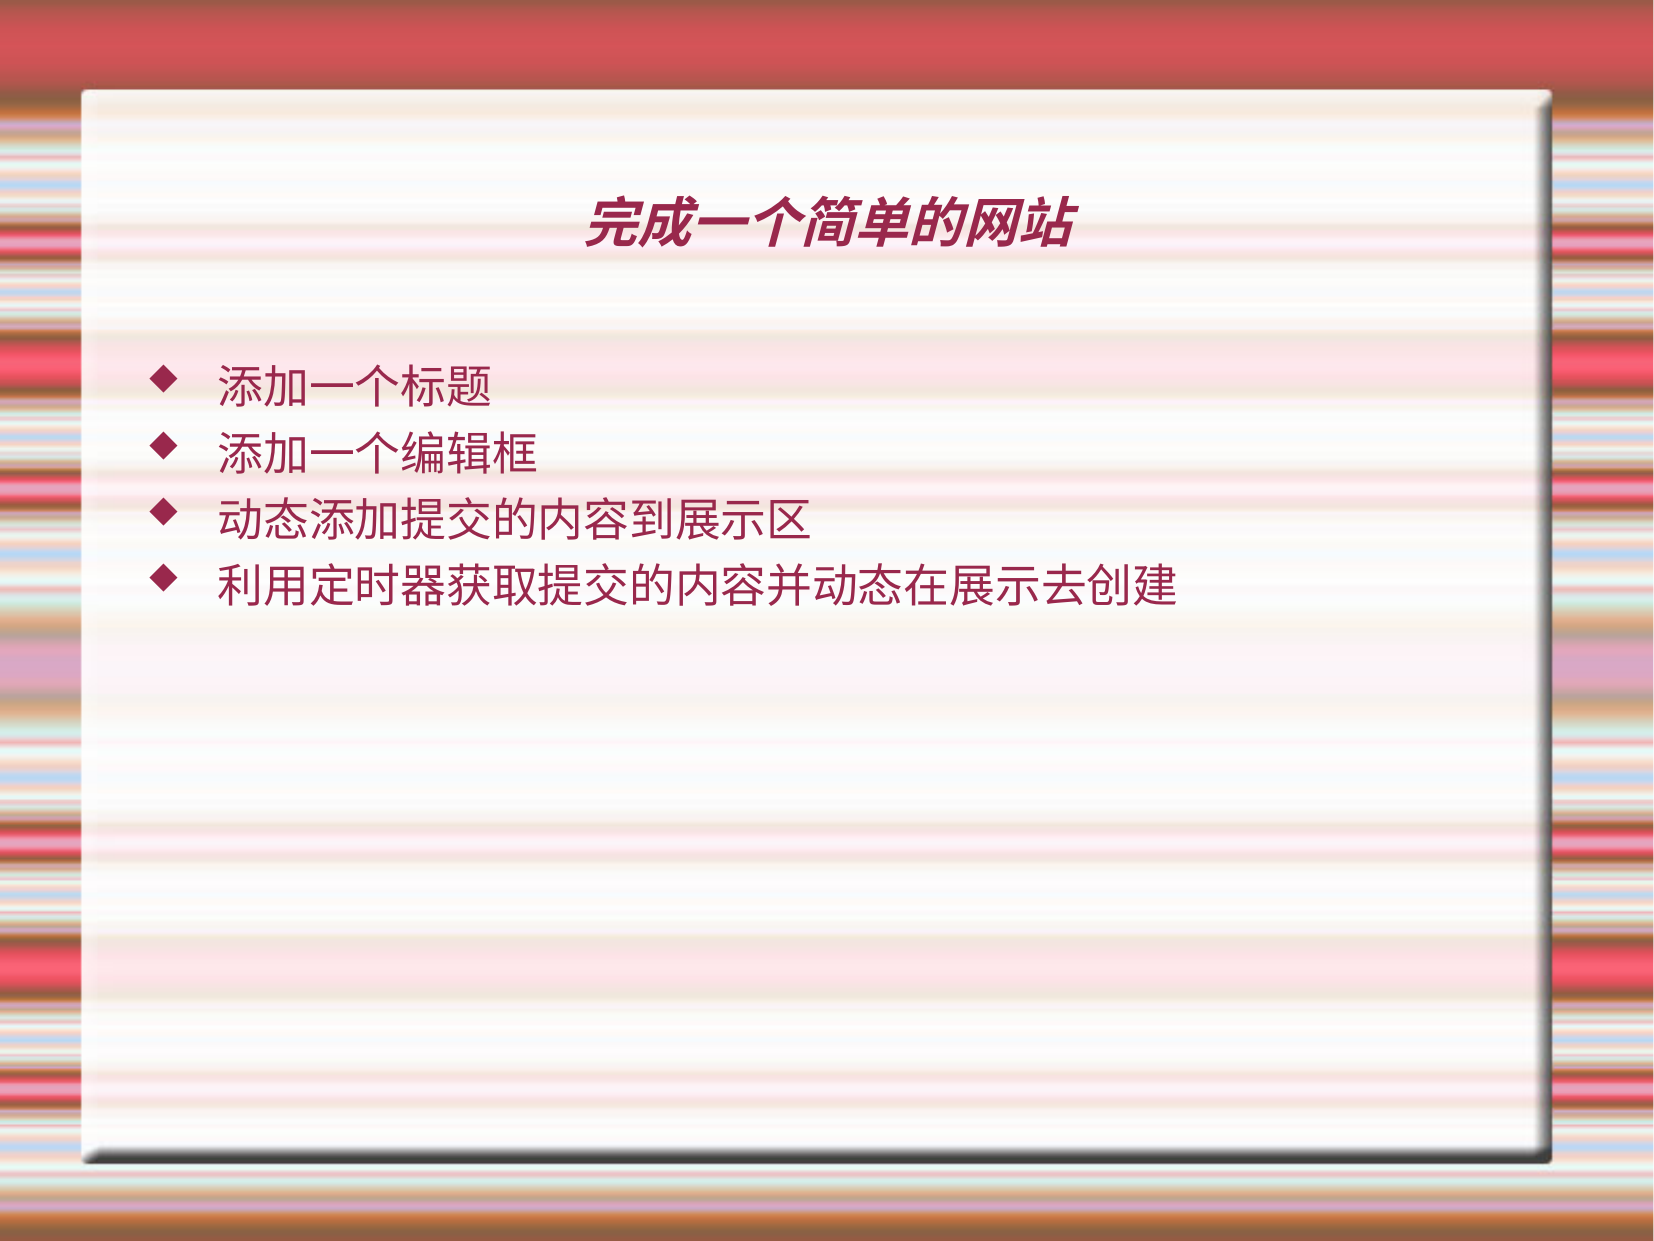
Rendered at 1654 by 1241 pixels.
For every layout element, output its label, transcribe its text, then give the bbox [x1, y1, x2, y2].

picture [0, 0, 1654, 1241]
title 完成一个简单的网站 [121, 114, 1534, 322]
list 添加一个标题 添加一个编辑框 动态添加提交的内容到展示区 利用定时器获取提交的内容并动态在展示去创建 [134, 350, 1516, 1132]
